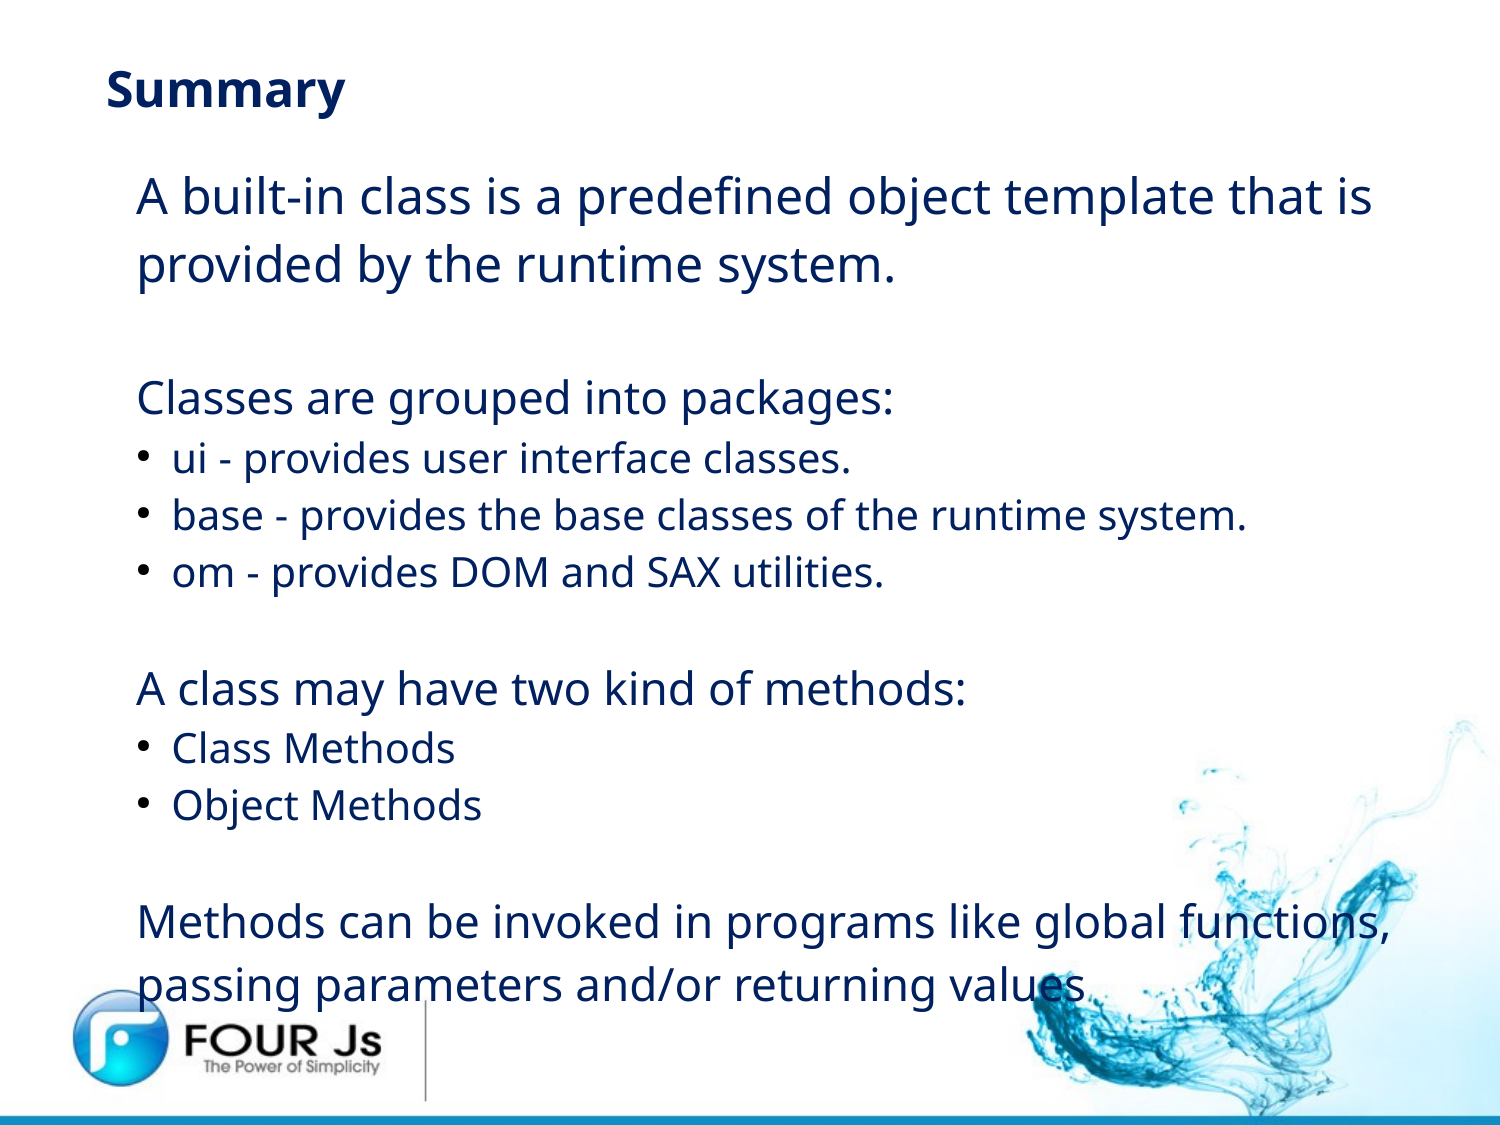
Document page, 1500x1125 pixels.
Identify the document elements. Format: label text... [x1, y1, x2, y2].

picture [0, 0, 1500, 1122]
text_box A built-in class is a predefined object template that is provided by the runtime system. Classes are grouped into packages: ui - provides user interface classes. base - provides the base classes of the runtime system. om - provides DOM and SAX utilities. A class may have two kind of methods: Class Methods Object Methods Methods can be invoked in programs like global functions, passing parameters and/or returning values [121, 153, 1418, 997]
title Summary [106, 35, 1388, 142]
